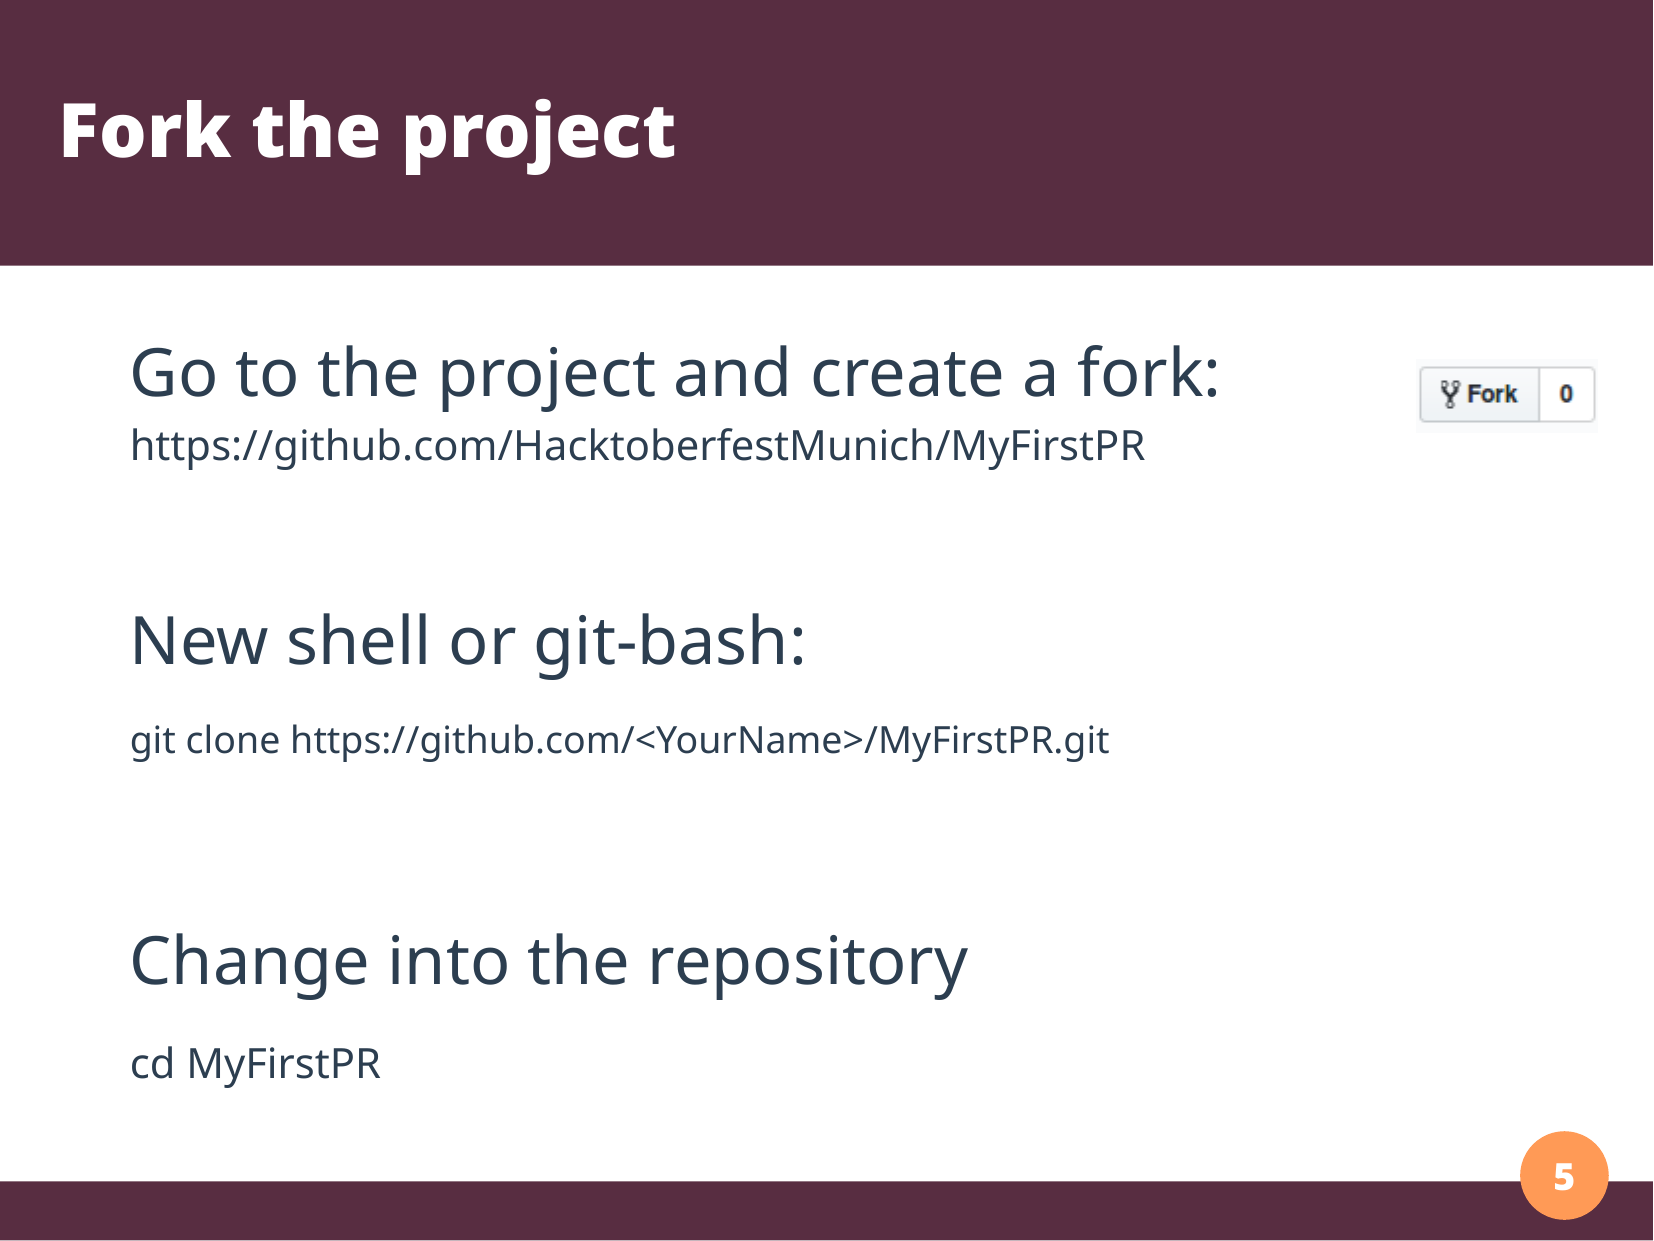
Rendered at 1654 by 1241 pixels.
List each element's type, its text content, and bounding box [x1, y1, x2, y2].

title Fork the project [58, 49, 1594, 207]
list Go to the project and create a fork: https://github.com/HacktoberfestMunich/MyFirstPR New shell or git-bash: git clone https://github.com/<YourName>/MyFirstPR.git Change into the repository cd MyFirstPR [58, 324, 1594, 1152]
picture [1416, 359, 1598, 433]
